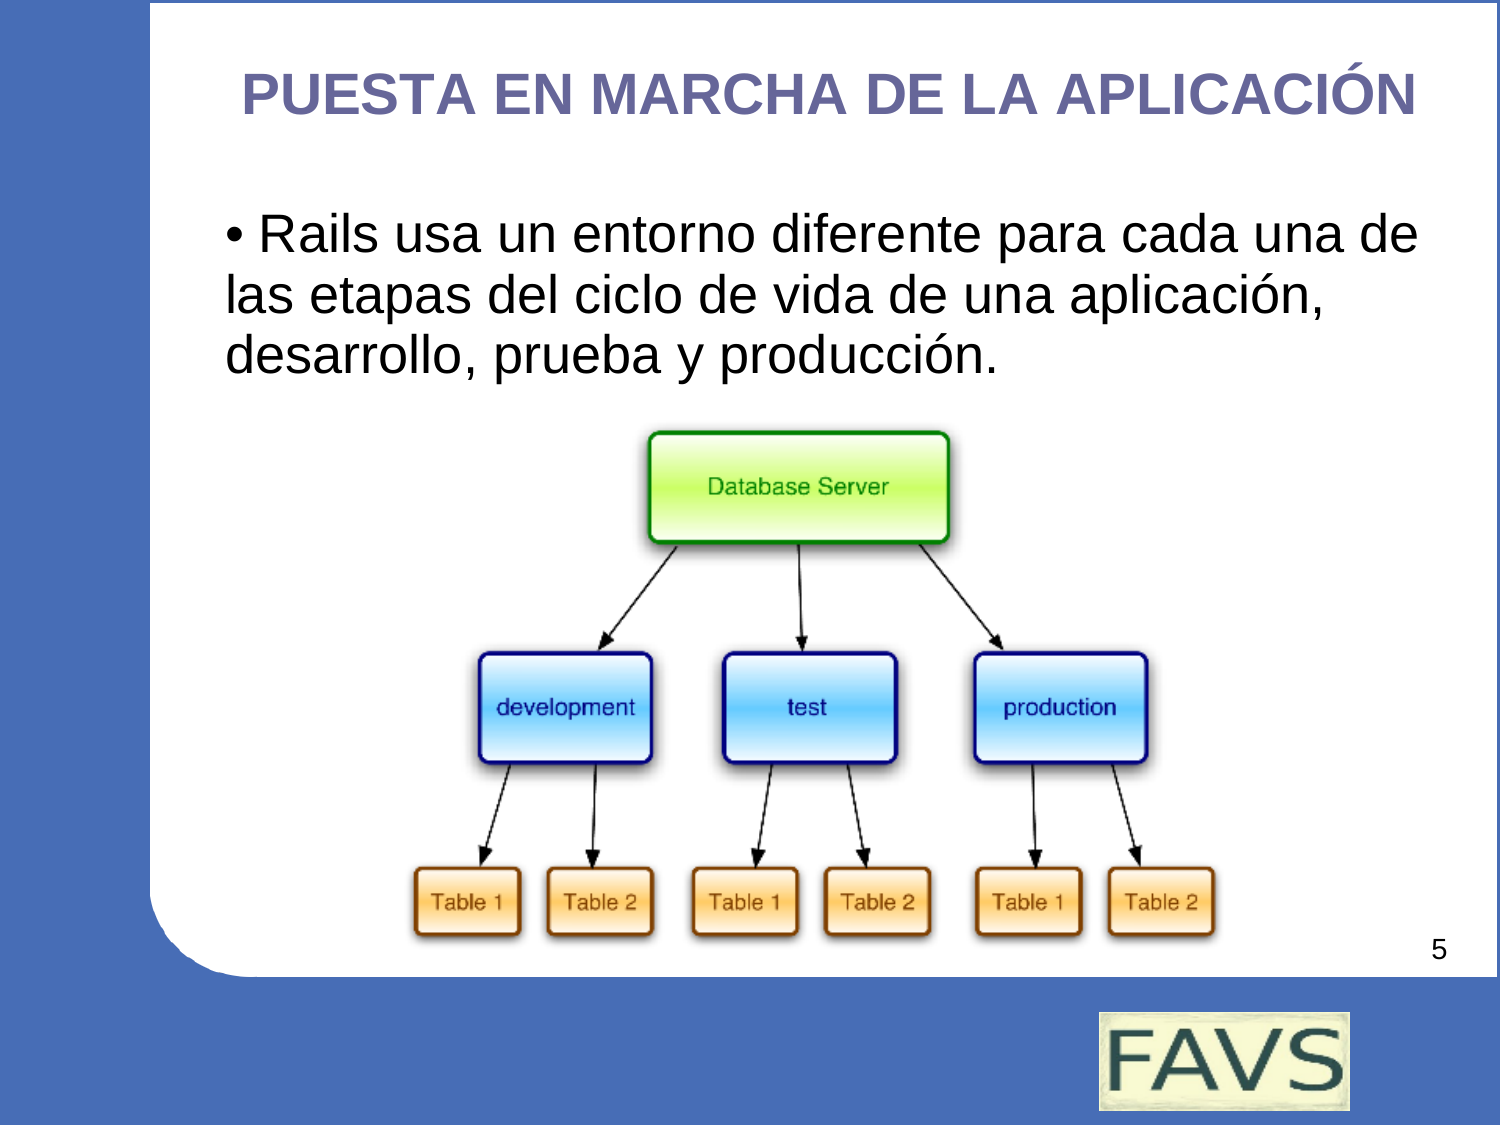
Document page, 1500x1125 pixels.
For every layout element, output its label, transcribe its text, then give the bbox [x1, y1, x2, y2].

title PUESTA EN MARCHA DE LA APLICACIÓN [212, 24, 1447, 164]
picture [0, 0, 1500, 1125]
subtitle Rails usa un entorno diferente para cada una de las etapas del ciclo de vida de una aplicación, desarrollo, prueba y producción. [225, 135, 1463, 386]
